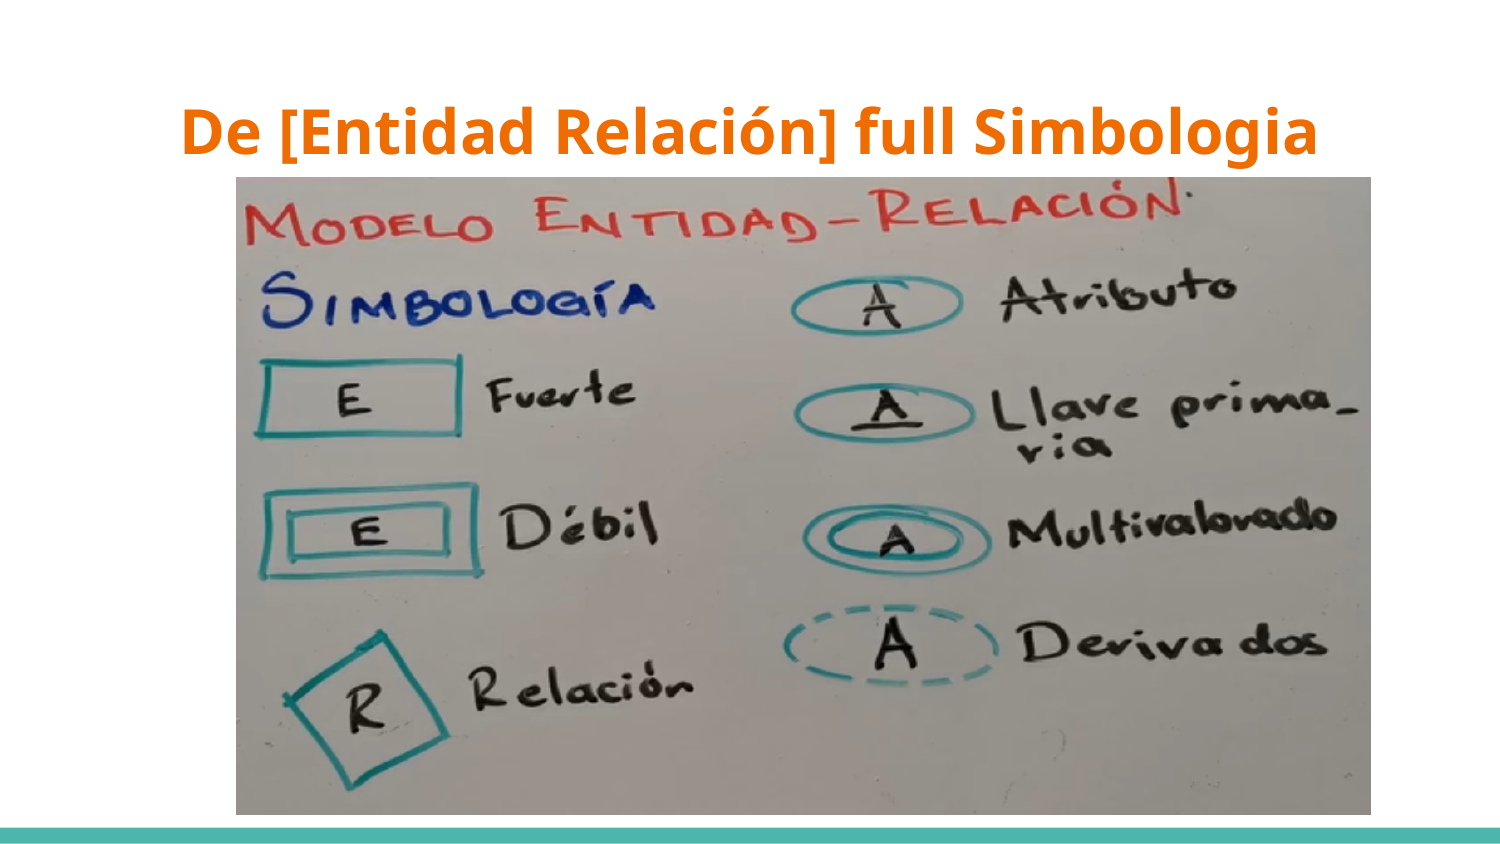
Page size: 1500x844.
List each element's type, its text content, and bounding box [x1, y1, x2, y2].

title De [Entidad Relación] full Simbologia [51, 72, 1449, 189]
picture [236, 177, 1371, 815]
